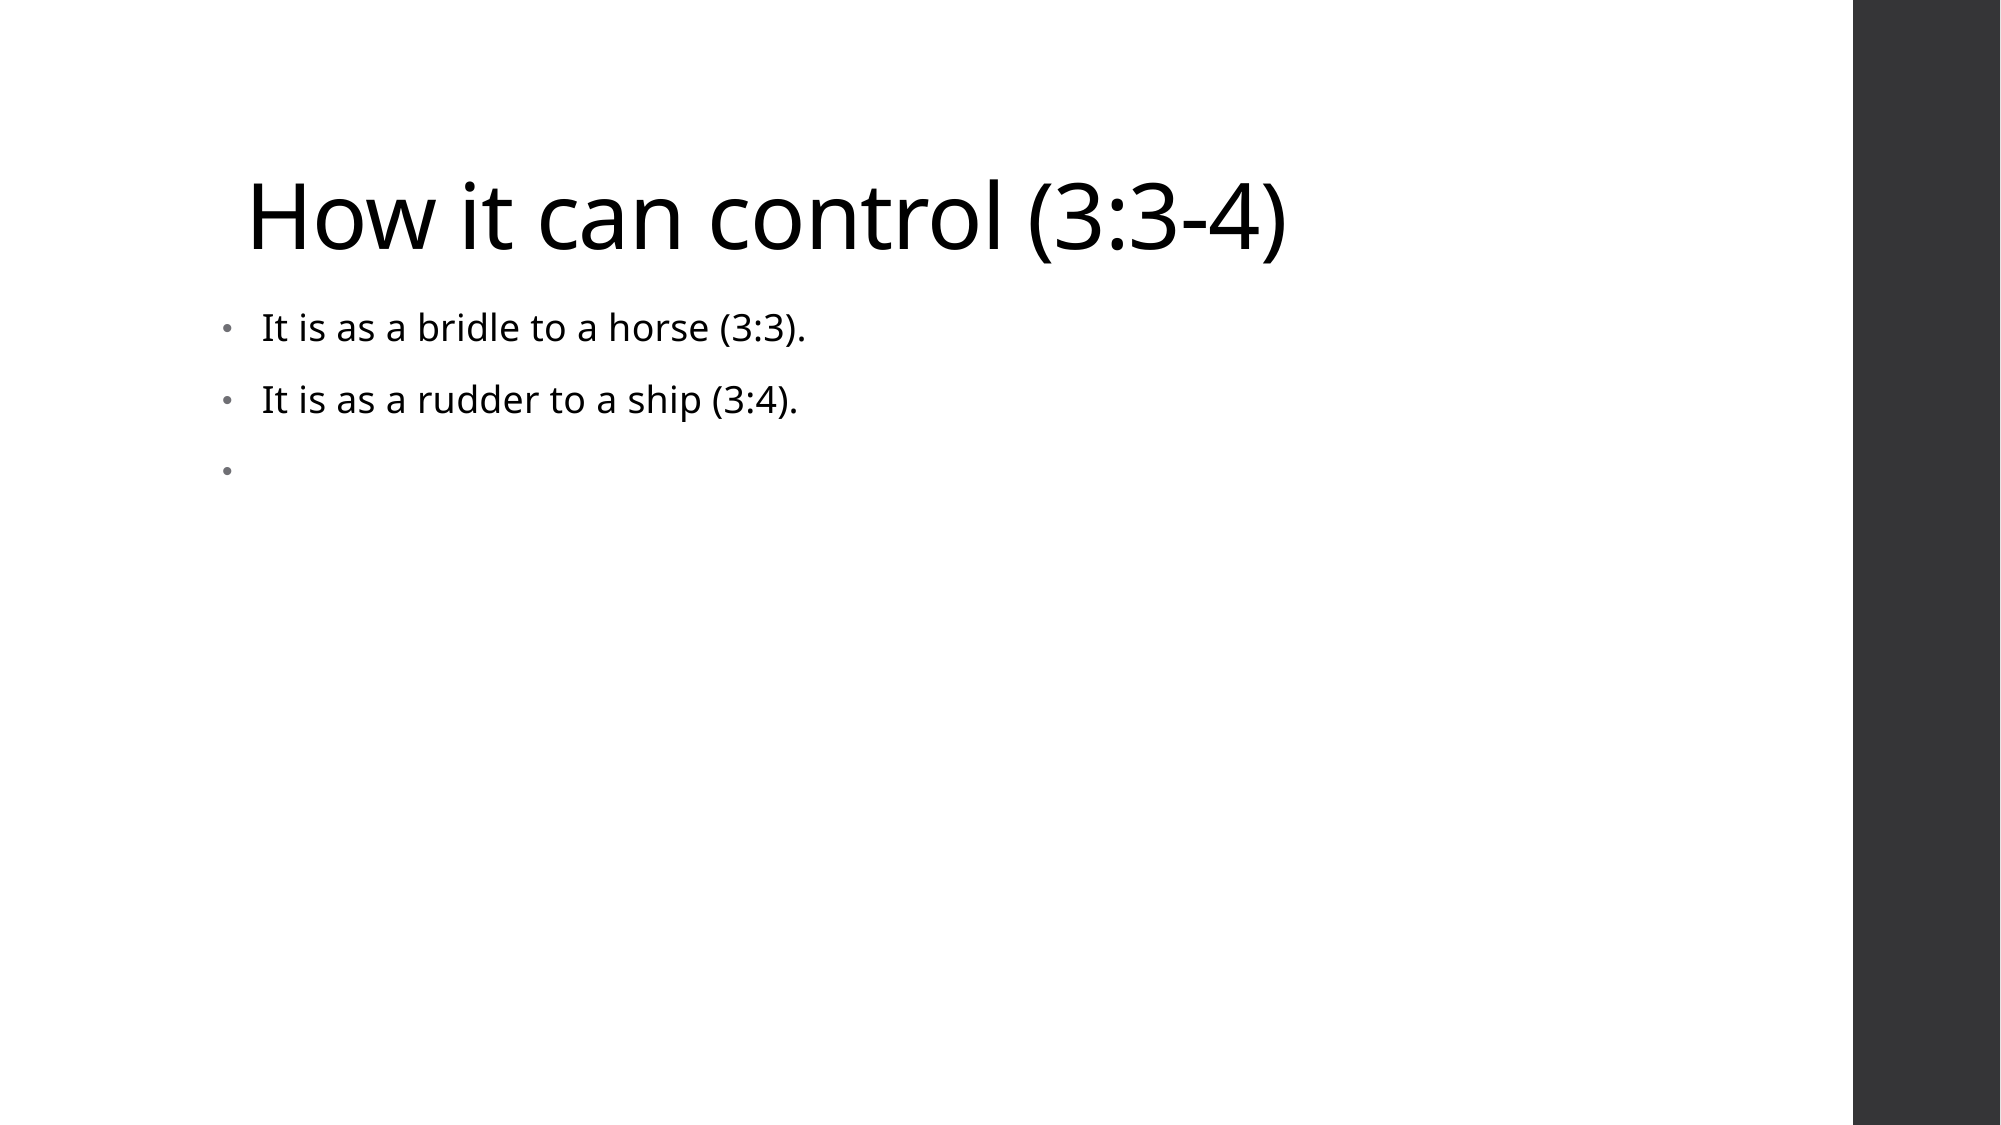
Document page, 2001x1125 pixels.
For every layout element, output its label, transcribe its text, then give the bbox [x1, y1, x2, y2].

list It is as a bridle to a horse (3:3). It is as a rudder to a ship (3:4). [206, 299, 1617, 1014]
title How it can control (3:3-4) [206, 60, 1797, 278]
